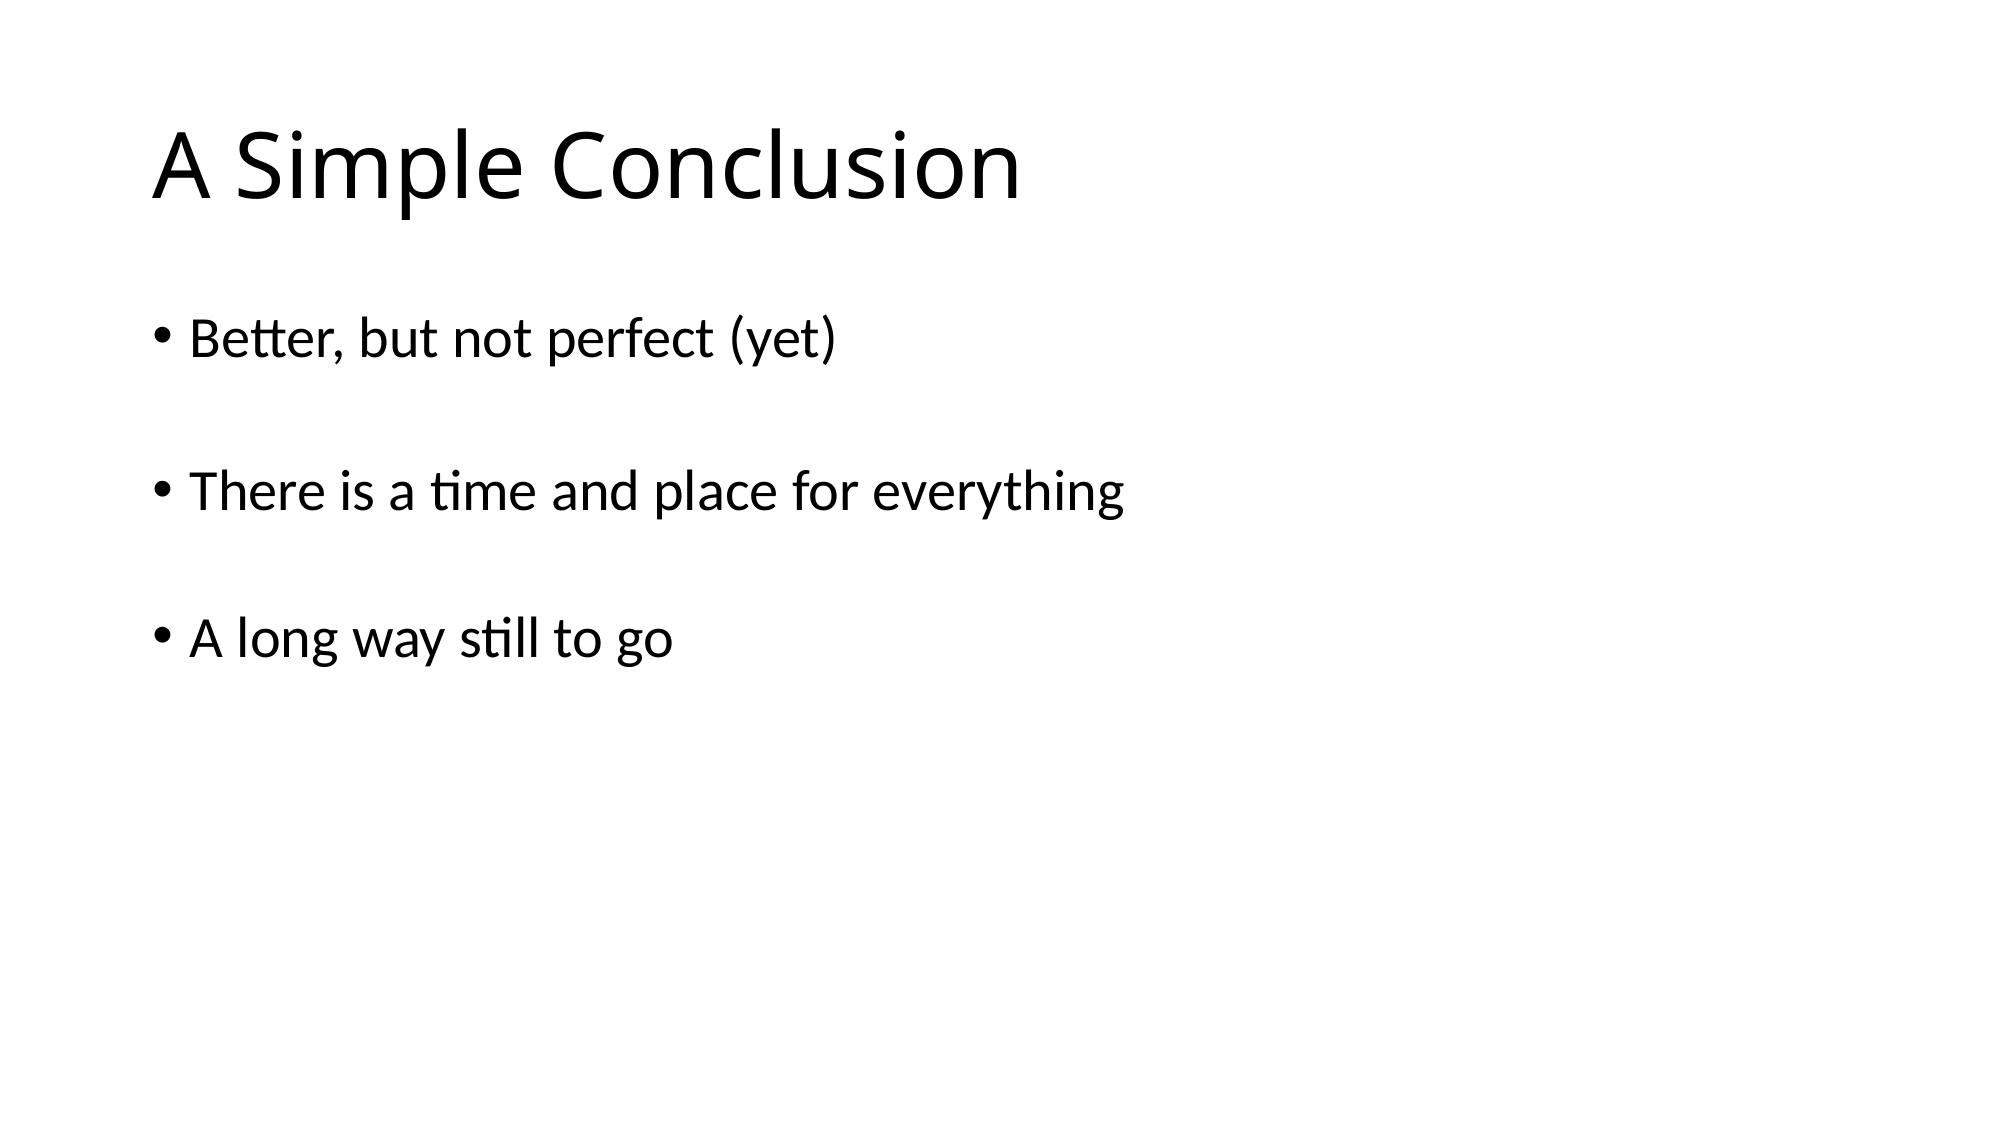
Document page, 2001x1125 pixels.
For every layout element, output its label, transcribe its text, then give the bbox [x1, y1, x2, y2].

list Better, but not perfect (yet) There is a time and place for everything A long way still to go [137, 299, 1863, 1014]
title A Simple Conclusion [137, 59, 1863, 278]
